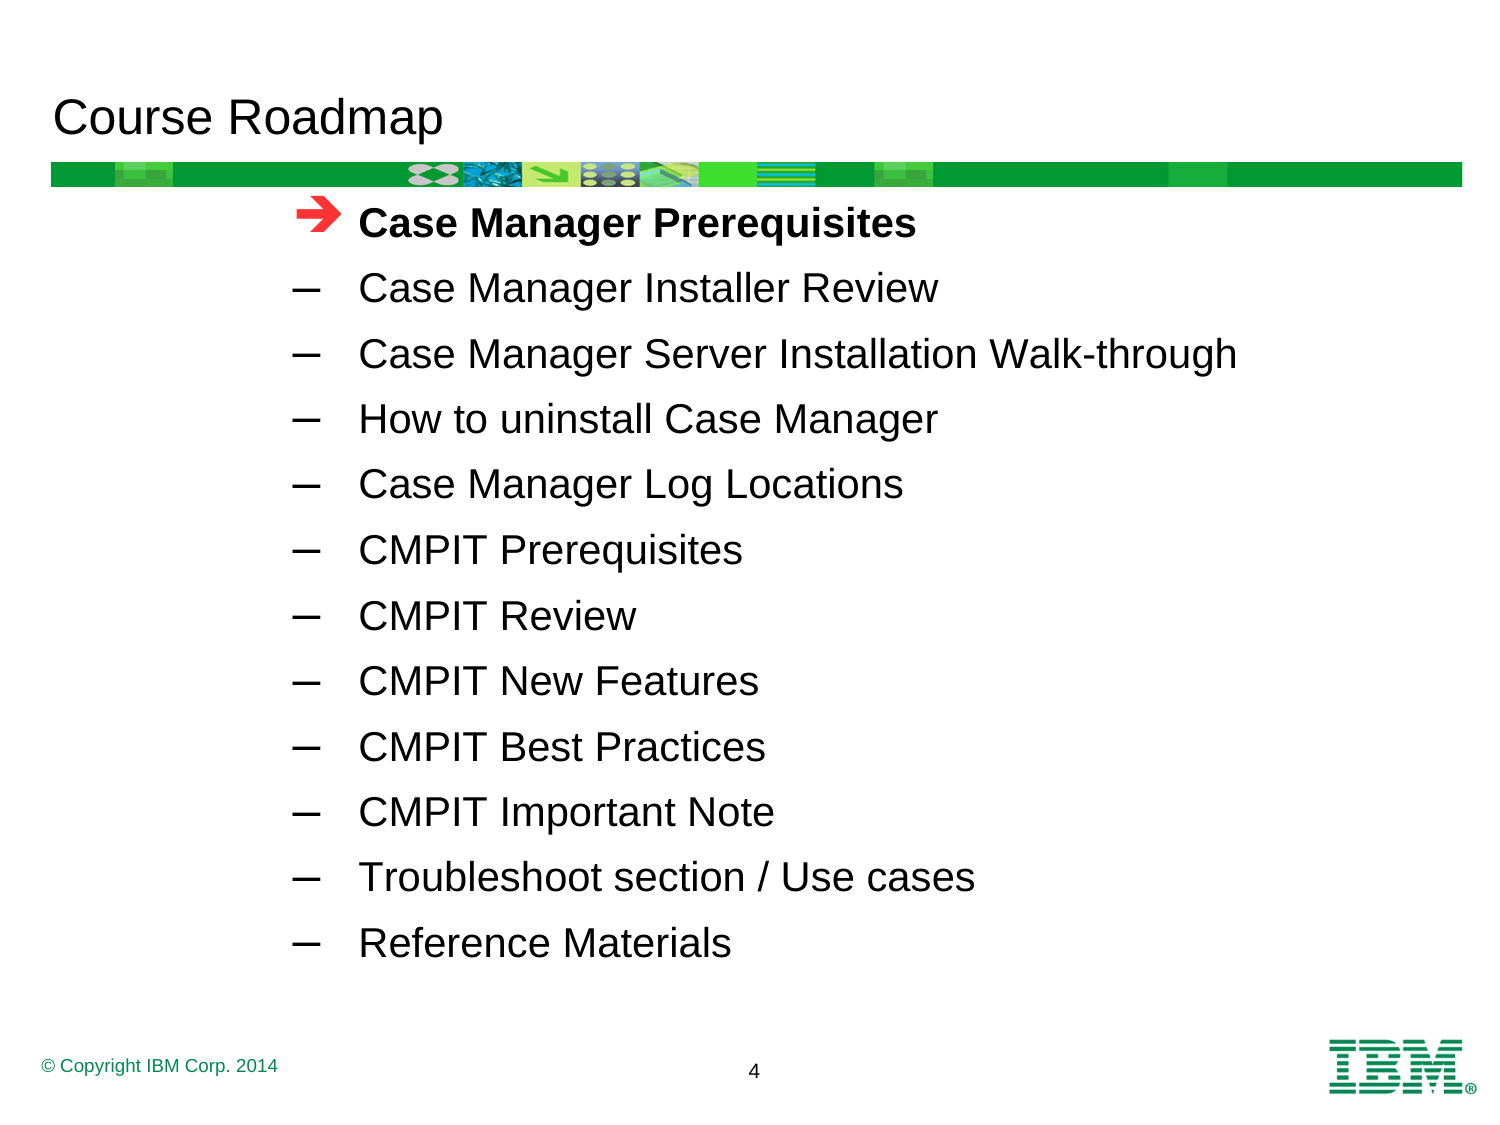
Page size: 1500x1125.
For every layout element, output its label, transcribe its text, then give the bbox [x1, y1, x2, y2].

picture [1327, 1037, 1479, 1096]
picture [1374, 161, 1463, 189]
title Course Roadmap [37, 45, 1388, 188]
list Case Manager Prerequisites Case Manager Installer Review Case Manager Server Installation Walk-through How to uninstall Case Manager Case Manager Log Locations CMPIT Prerequisites CMPIT Review CMPIT New Features CMPIT Best Practices CMPIT Important Note Troubleshoot section / Use cases Reference Materials [52, 187, 1374, 974]
